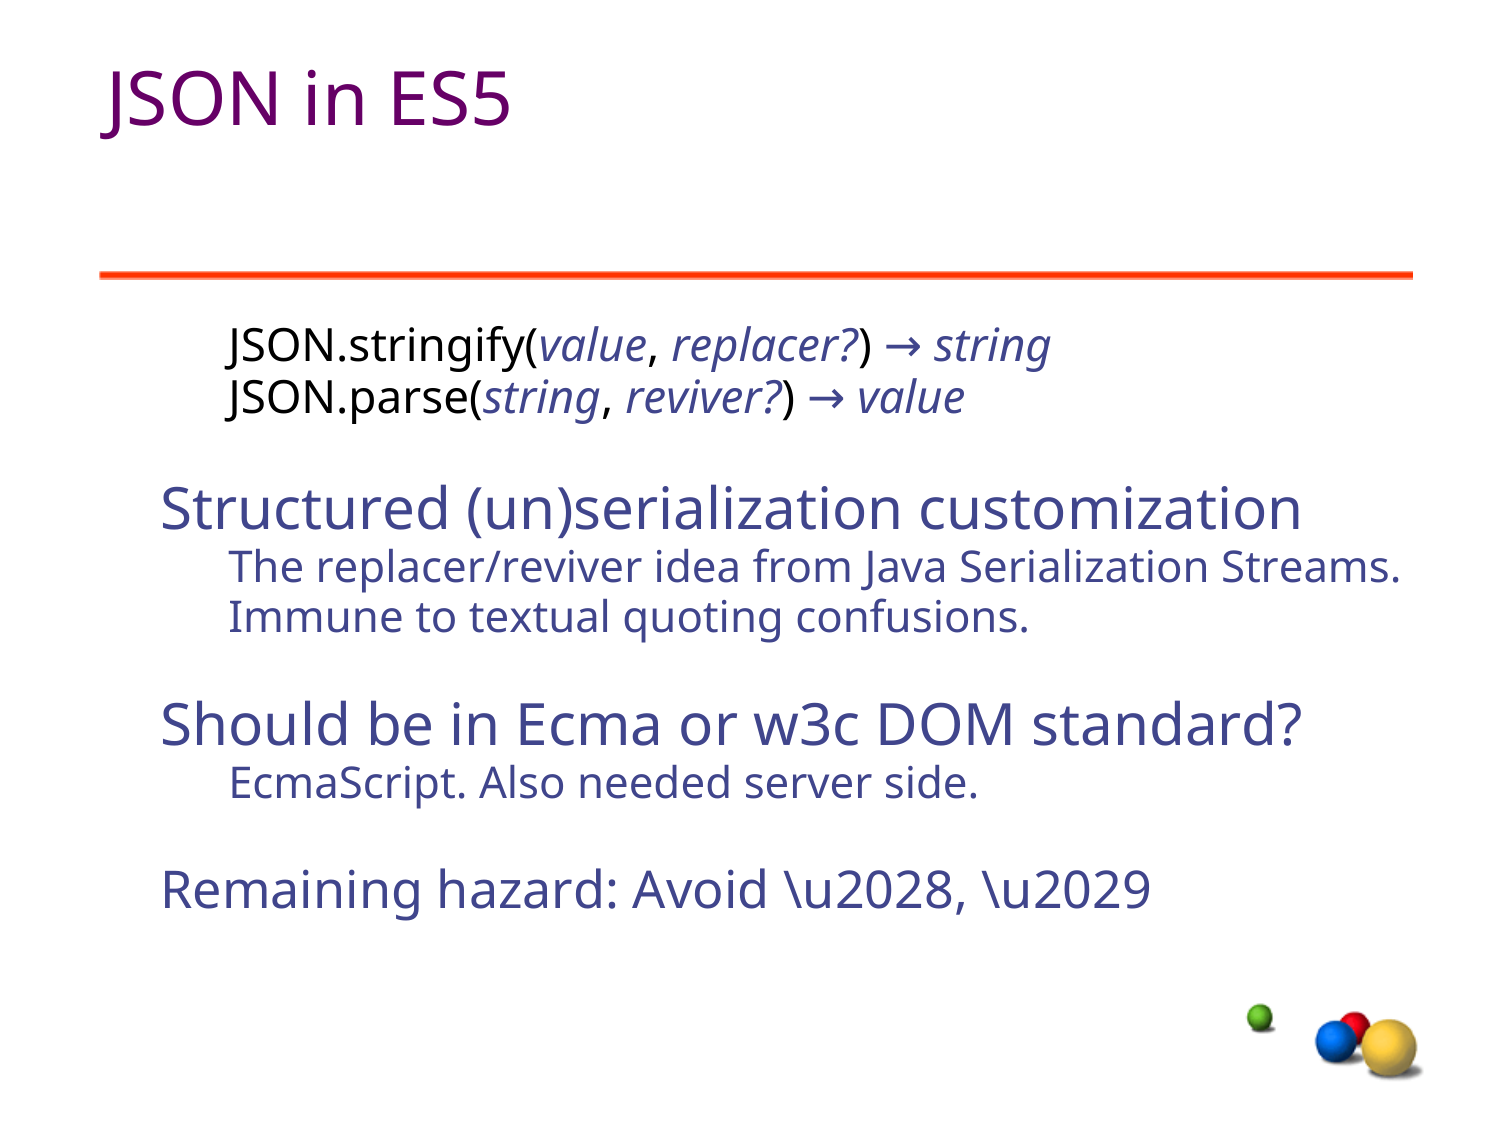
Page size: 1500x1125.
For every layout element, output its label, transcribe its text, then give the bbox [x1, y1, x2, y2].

picture [99, 271, 1413, 280]
title JSON in ES5 [106, 57, 1369, 231]
picture [1224, 999, 1449, 1083]
subtitle JSON.stringify(value, replacer?) → string JSON.parse(string, reviver?) → value Structured (un)serialization customization The replacer/reviver idea from Java Serialization Streams. Immune to textual quoting confusions. Should be in Ecma or w3c DOM standard? EcmaScript. Also needed server side. Remaining hazard: Avoid \u2028, \u2029 [144, 320, 1407, 981]
